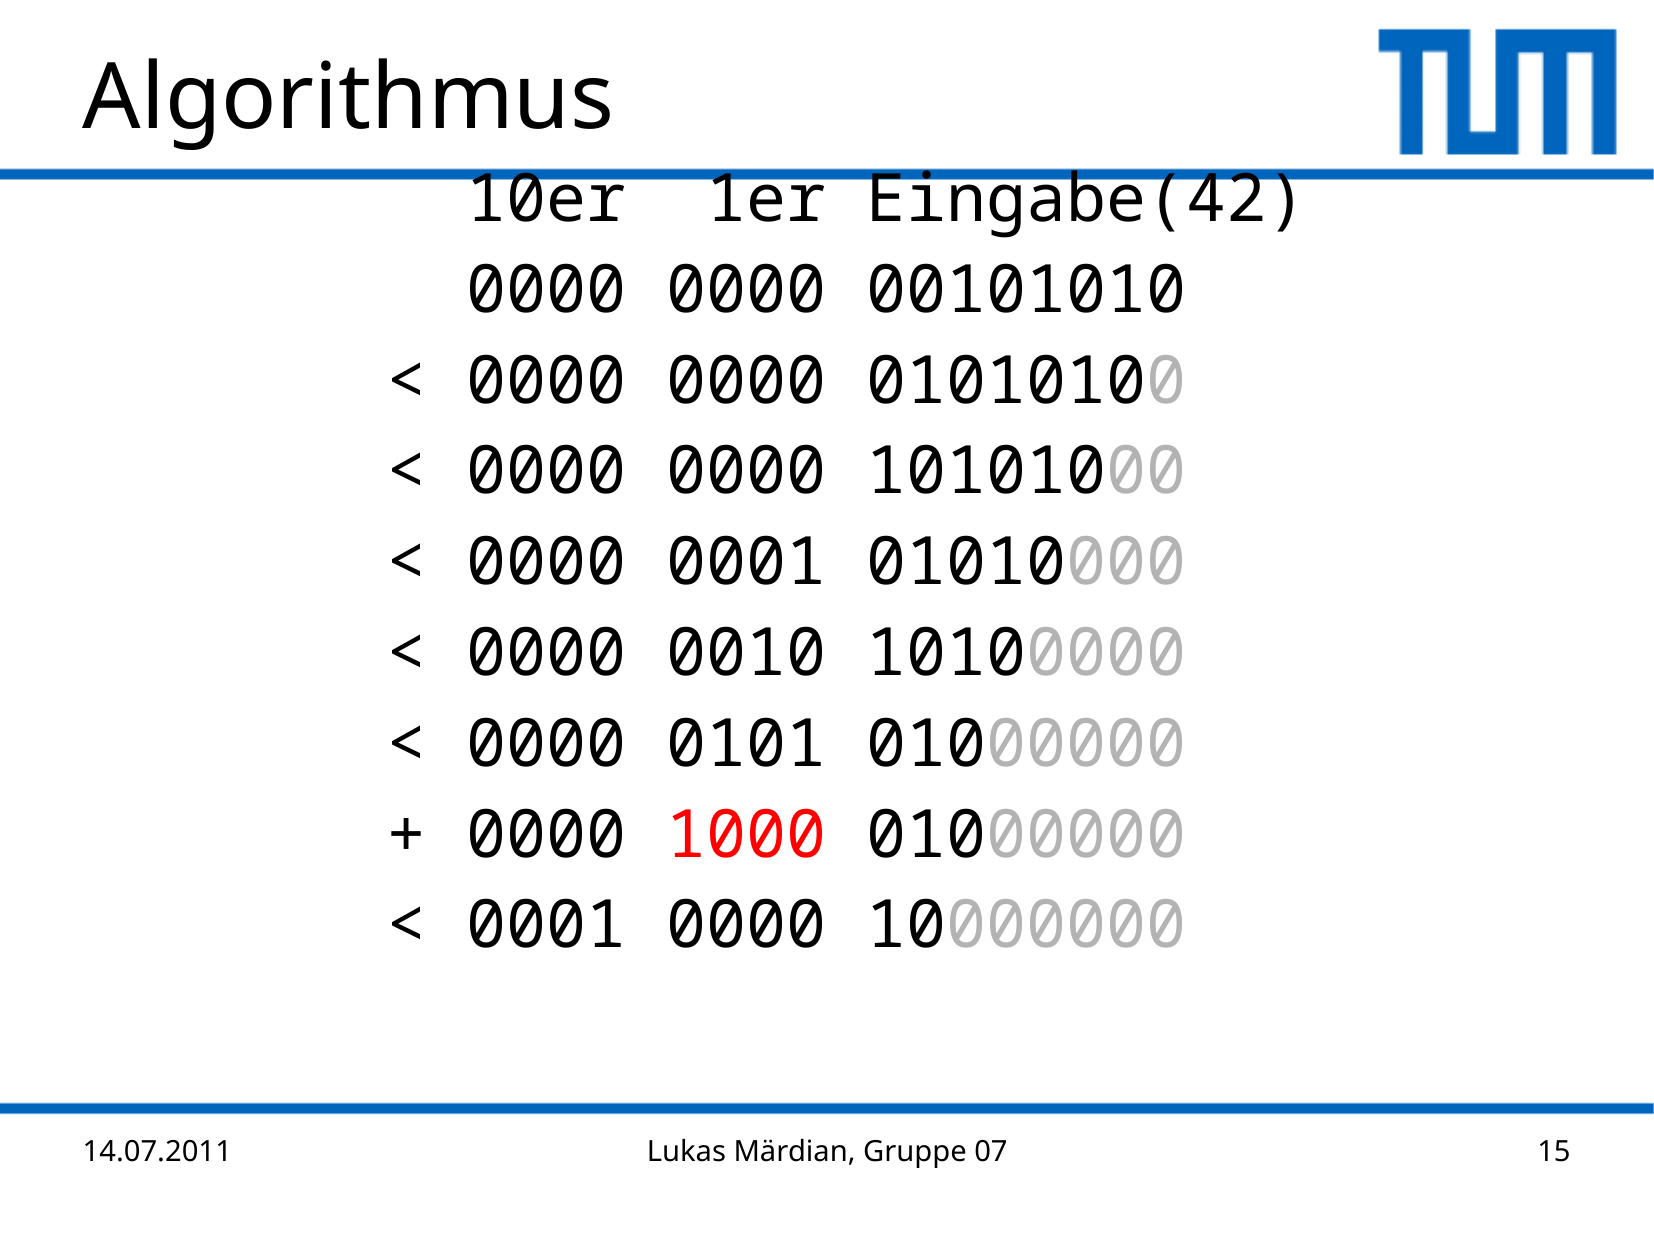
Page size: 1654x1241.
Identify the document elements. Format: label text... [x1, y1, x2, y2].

subtitle 10er 1er Eingabe(42) 0000 0000 00101010 < 0000 0000 01010100 < 0000 0000 10101000 < 0000 0001 01010000 < 0000 0010 10100000 < 0000 0101 01000000 + 0000 1000 01000000 < 0001 0000 10000000 [82, 206, 1571, 1093]
picture [0, 0, 1654, 1241]
title Algorithmus [82, 41, 1359, 145]
